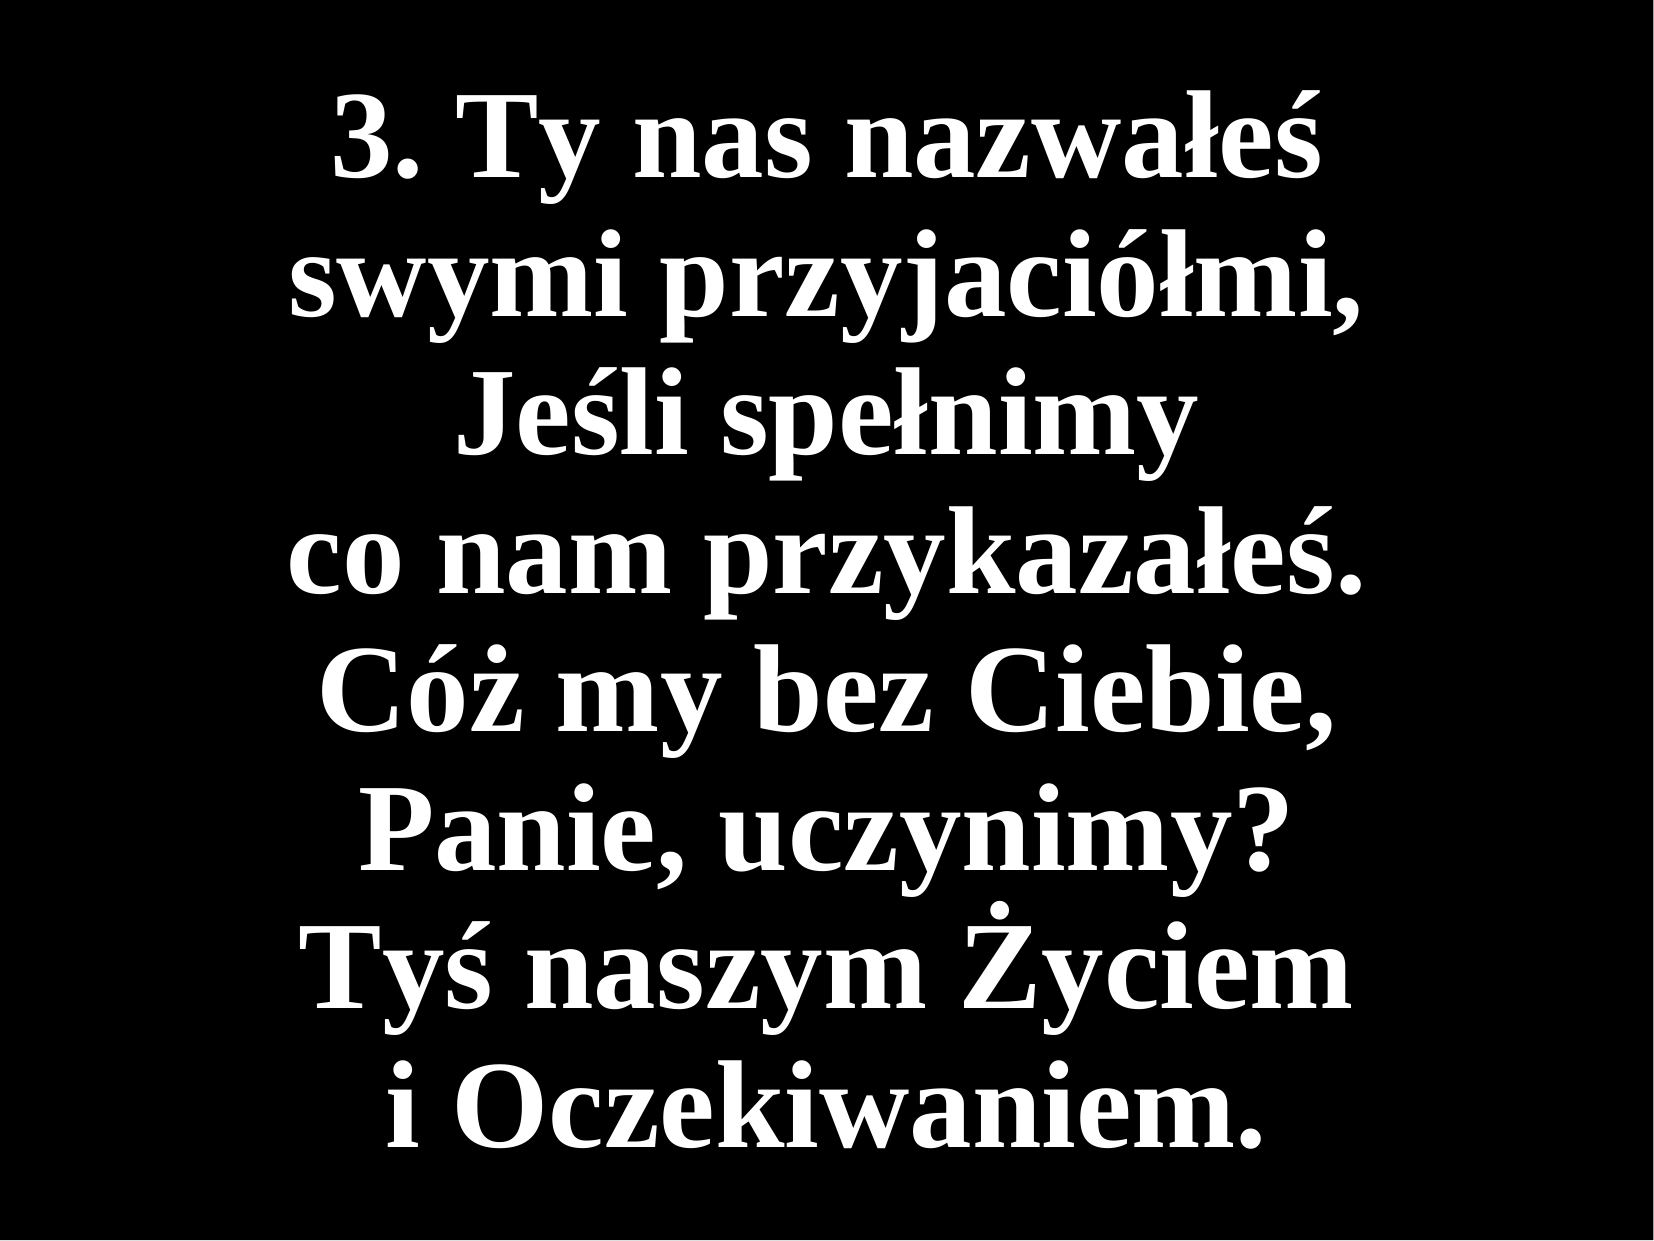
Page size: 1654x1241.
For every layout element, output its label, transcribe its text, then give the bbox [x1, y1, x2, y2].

title 3. Ty nas nazwałeś swymi przyjaciółmi, Jeśli spełnimy co nam przykazałeś. Cóż my bez Ciebie, Panie, uczynimy? Tyś naszym Życiem i Oczekiwaniem. [0, 0, 1654, 1241]
